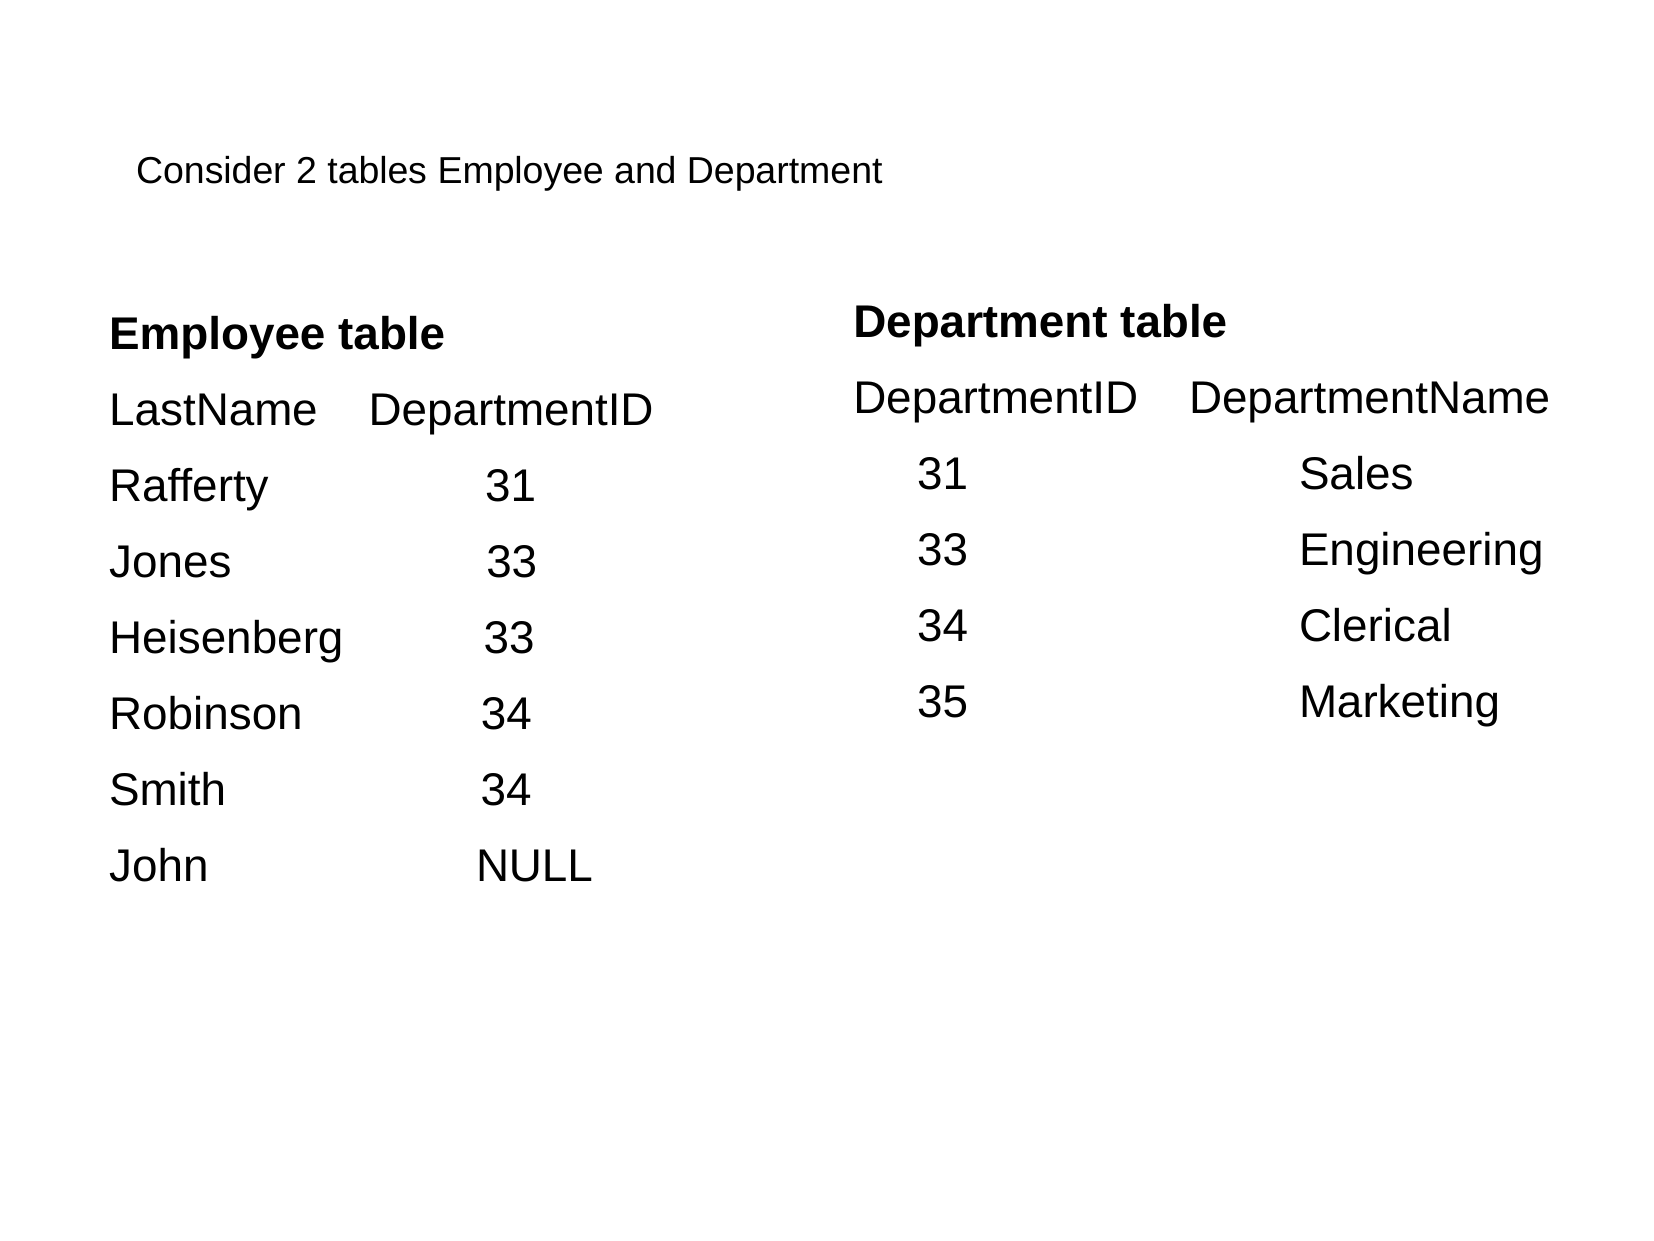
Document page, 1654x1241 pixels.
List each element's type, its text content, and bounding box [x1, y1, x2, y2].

text_box Employee table LastName DepartmentID Rafferty 31 Jones 33 Heisenberg 33 Robinson 34 Smith 34 John NULL [94, 300, 709, 1052]
text_box Department table DepartmentID DepartmentName 31 Sales 33 Engineering 34 Clerical 35 Marketing [838, 288, 1566, 735]
text_box Consider 2 tables Employee and Department [121, 141, 898, 199]
